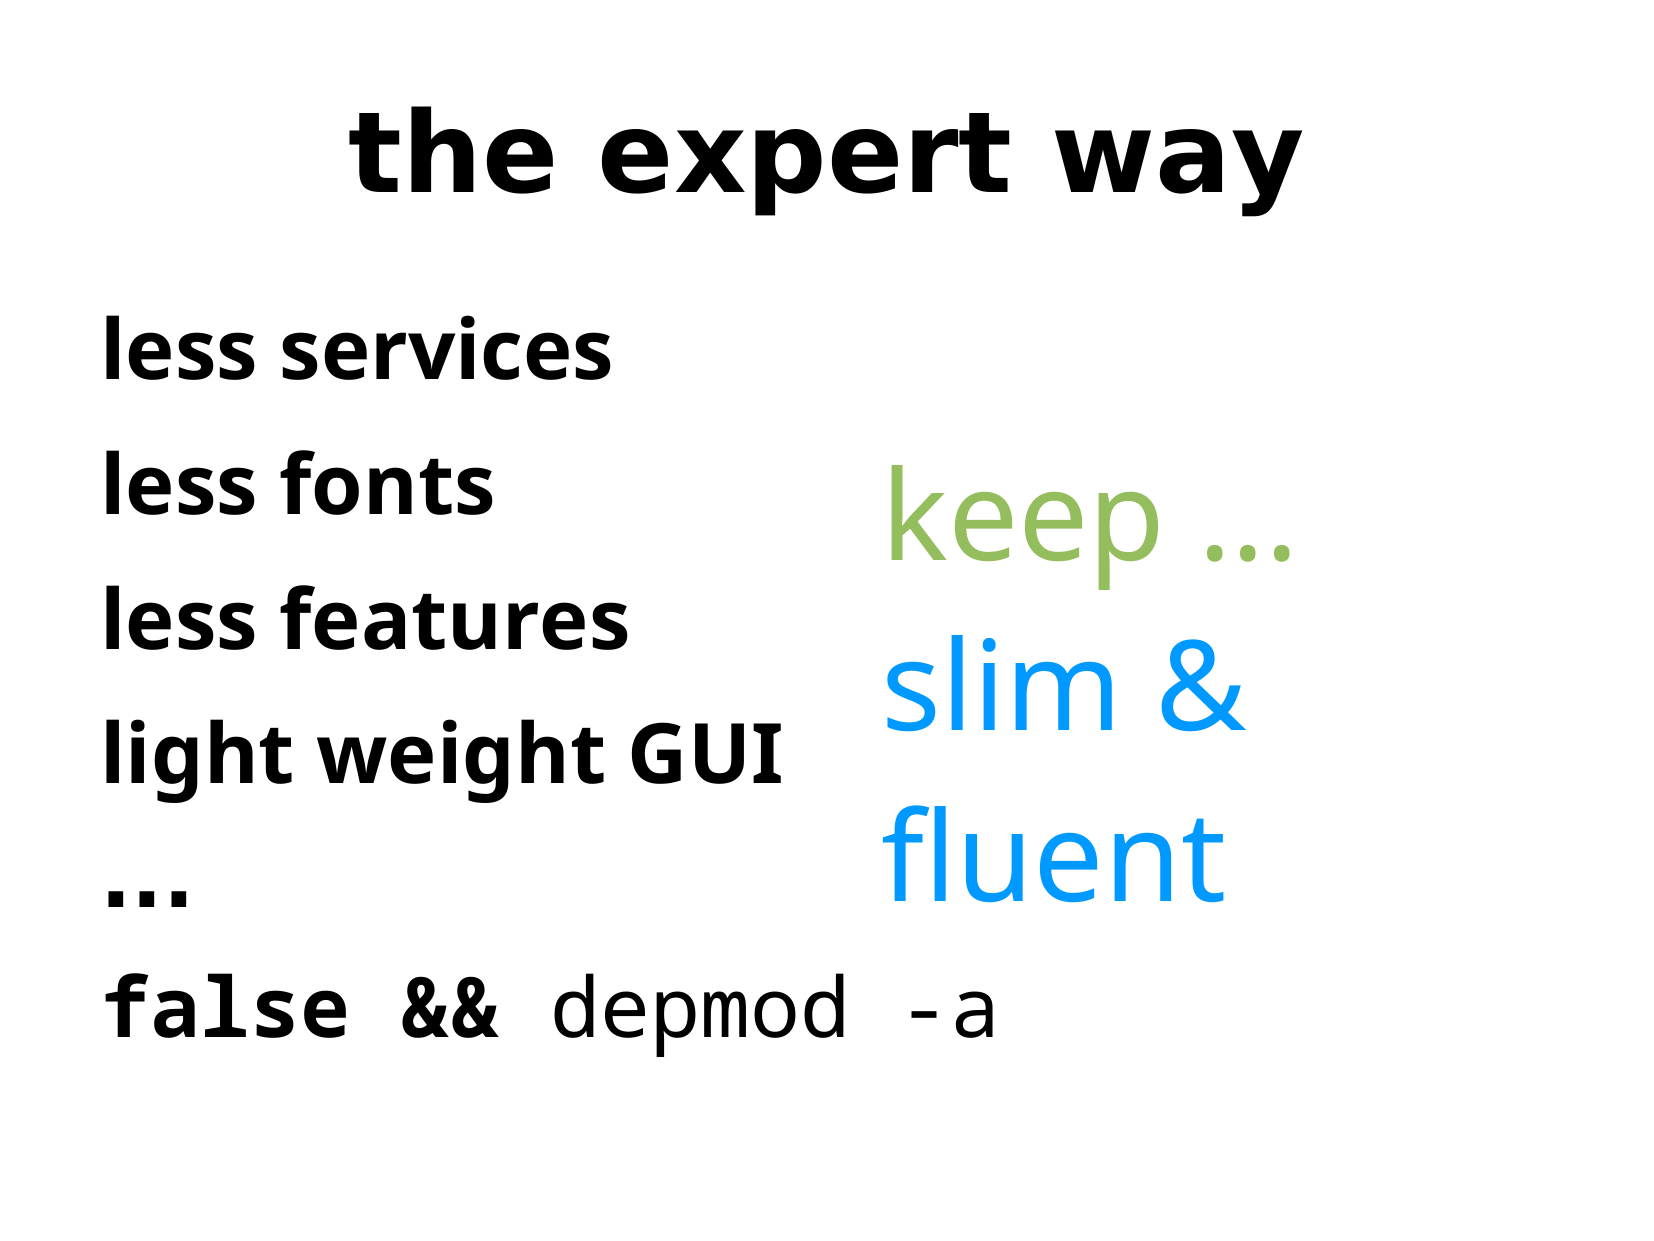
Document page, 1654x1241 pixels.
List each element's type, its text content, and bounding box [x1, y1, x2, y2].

text_box keep ... slim & fluent [866, 419, 1565, 922]
title the expert way [82, 49, 1571, 257]
list less services less fonts less features light weight GUI ... false && depmod -a [82, 290, 1571, 1136]
